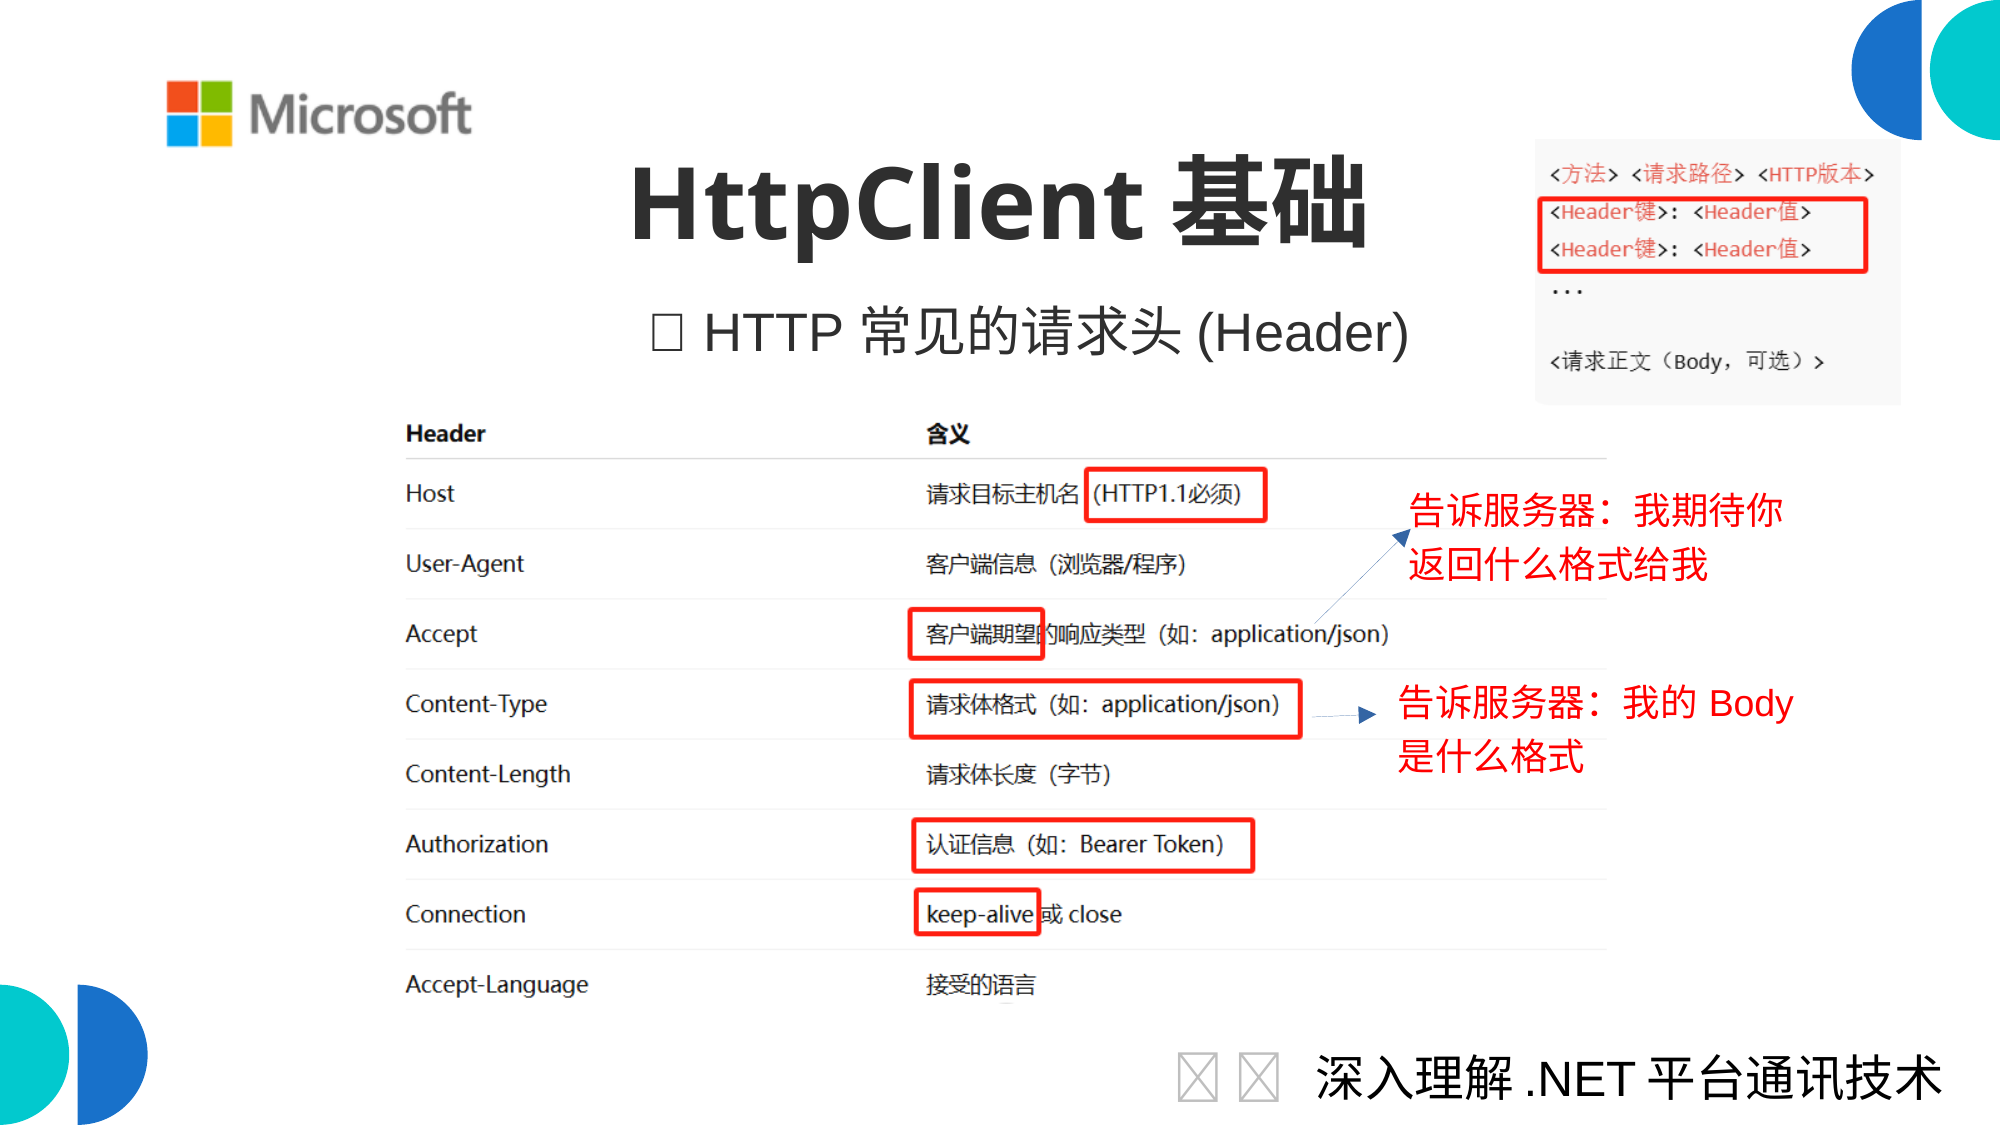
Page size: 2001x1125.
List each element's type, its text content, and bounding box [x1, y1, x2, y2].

subtitle 🚀 🚀 深入理解.NET平台通讯技术 [1173, 1046, 1952, 1107]
picture [206, 139, 1901, 1004]
picture [85, 41, 552, 189]
text_box 告诉服务器：我期待你 返回什么格式给我 [1393, 473, 1799, 588]
text_box 告诉服务器：我的Body 是什么格式 [1383, 665, 1809, 780]
title HttpClient基础 [137, 106, 1861, 292]
text_box 🚀 HTTP常见的请求头(Header) [236, 253, 1535, 373]
